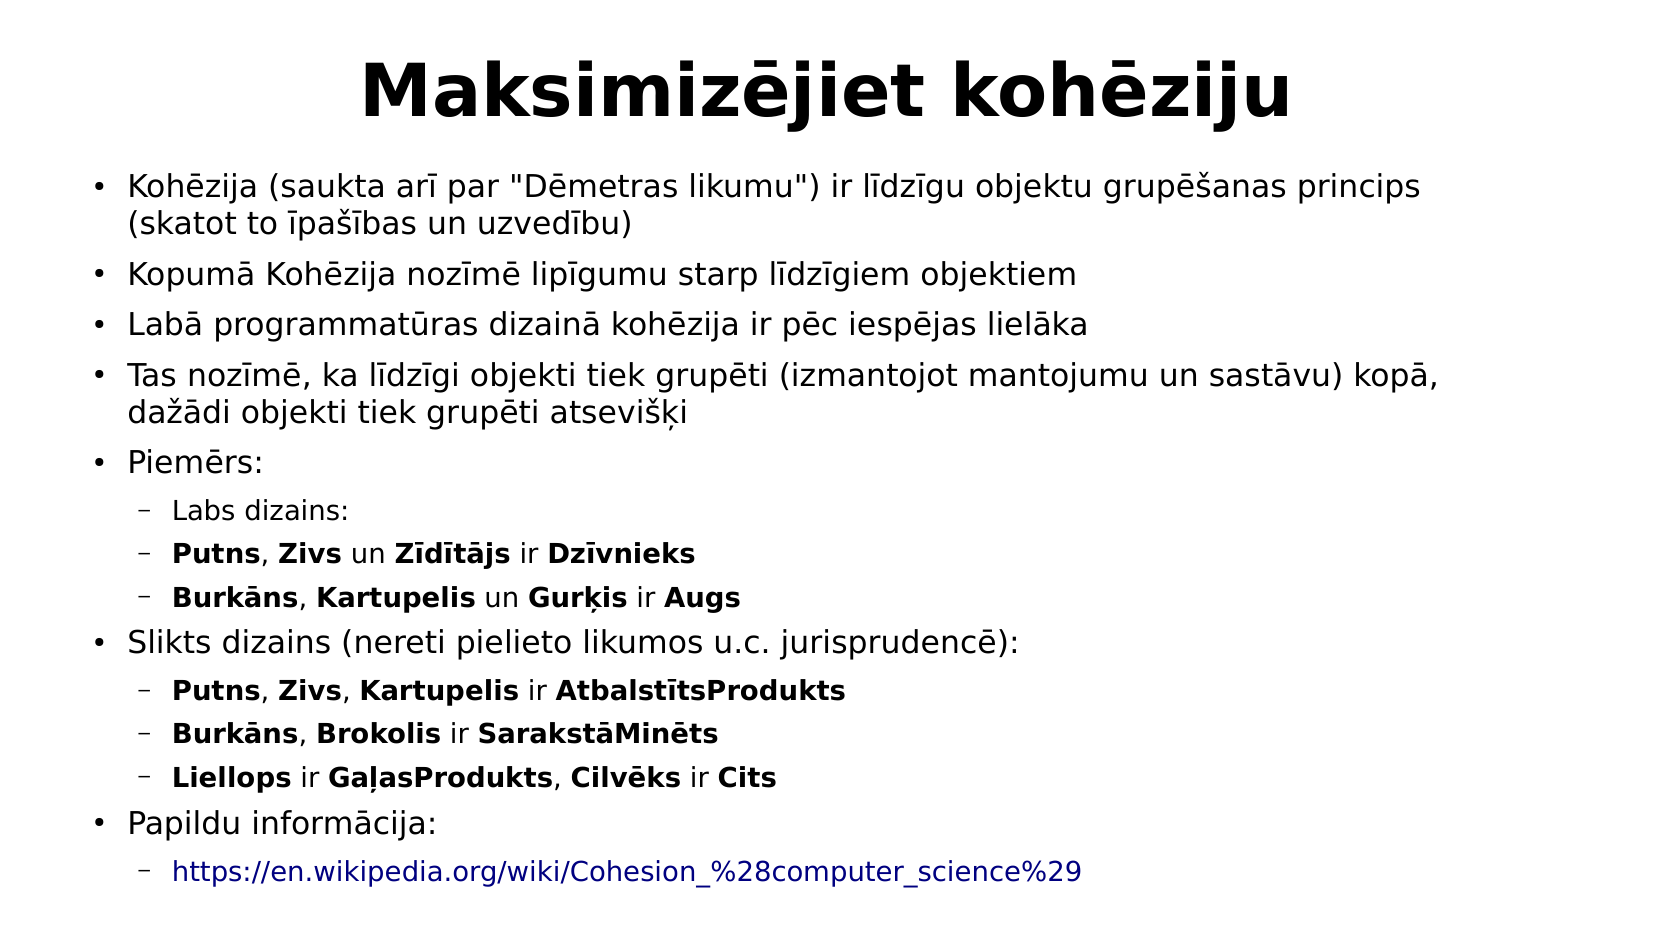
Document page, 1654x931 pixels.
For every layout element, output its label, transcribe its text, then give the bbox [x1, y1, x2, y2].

title Maksimizējiet kohēziju [82, 6, 1571, 177]
list Kohēzija (saukta arī par "Dēmetras likumu") ir līdzīgu objektu grupēšanas princips (skatot to īpašības un uzvedību) Kopumā Kohēzija nozīmē lipīgumu starp līdzīgiem objektiem Labā programmatūras dizainā kohēzija ir pēc iespējas lielāka Tas nozīmē, ka līdzīgi objekti tiek grupēti (izmantojot mantojumu un sastāvu) kopā, dažādi objekti tiek grupēti atsevišķi Piemērs: Labs dizains: Putns, Zivs un Zīdītājs ir Dzīvnieks Burkāns, Kartupelis un Gurķis ir Augs Slikts dizains (nereti pielieto likumos u.c. jurisprudencē): Putns, Zivs, Kartupelis ir AtbalstītsProdukts Burkāns, Brokolis ir SarakstāMinēts Liellops ir GaļasProdukts, Cilvēks ir Cits Papildu informācija: https://en.wikipedia.org/wiki/Cohesion_%28computer_science%29 [82, 168, 1538, 889]
